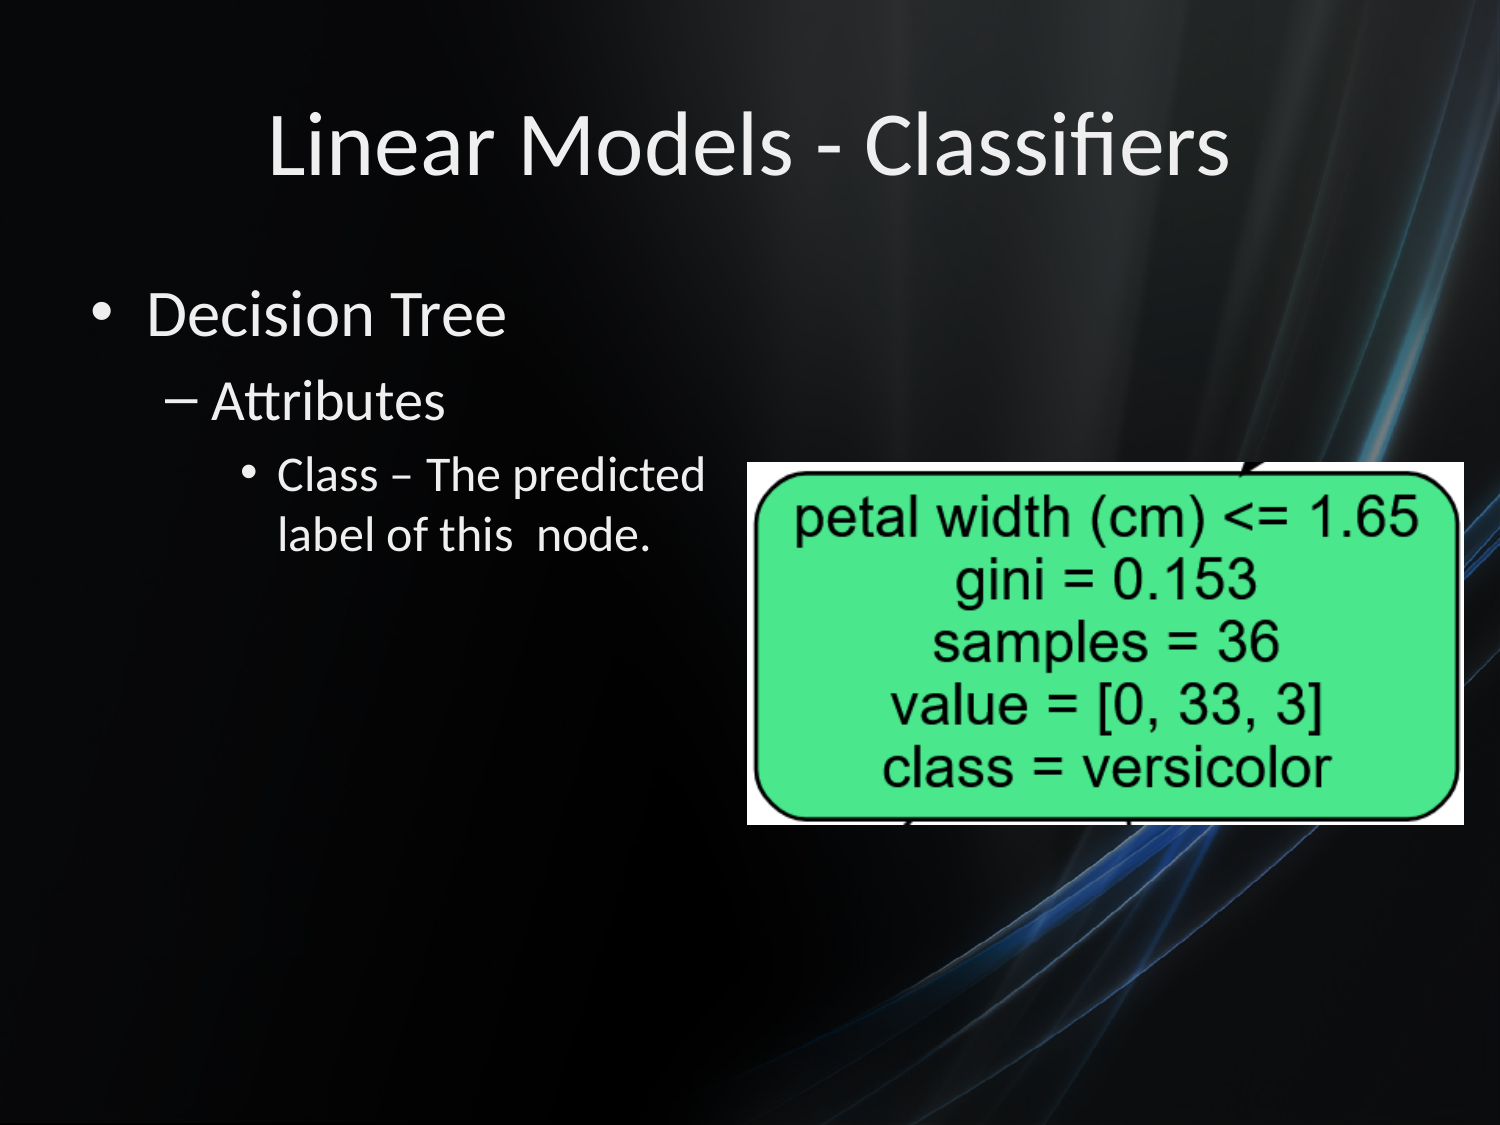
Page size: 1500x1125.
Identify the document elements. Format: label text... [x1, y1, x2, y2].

title Linear Models - Classifiers [75, 45, 1425, 233]
list Decision Tree Attributes Class – The predicted label of this node. [75, 262, 738, 1005]
picture [0, 0, 1500, 1125]
